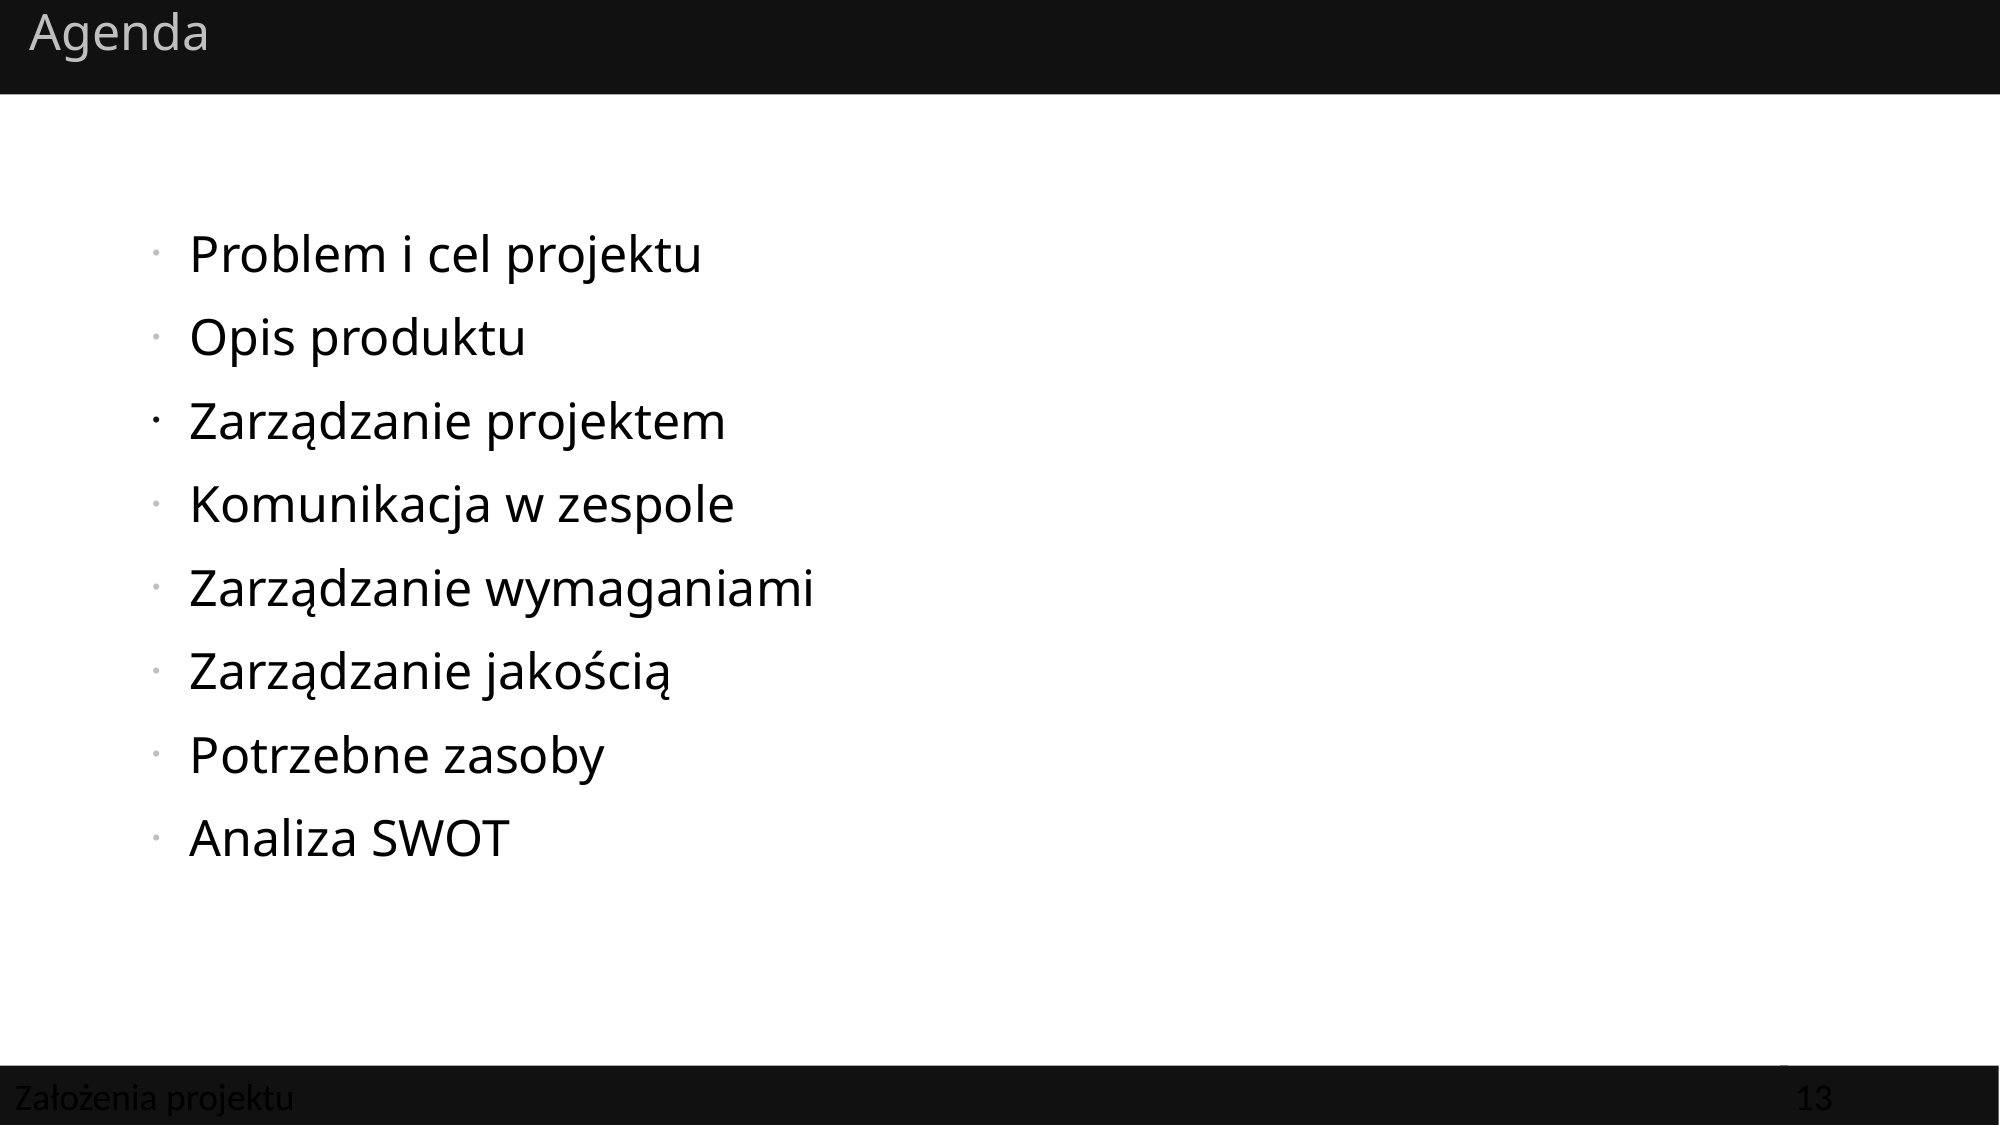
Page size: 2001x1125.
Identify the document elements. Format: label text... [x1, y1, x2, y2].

footer Założenia projektu [0, 1065, 1780, 1125]
list Problem i cel projektu Opis produktu Zarządzanie projektem Komunikacja w zespole Zarządzanie wymaganiami Zarządzanie jakością Potrzebne zasoby Analiza SWOT [137, 221, 1167, 925]
title Agenda [0, 0, 2000, 95]
slide_number <number> [1780, 1065, 1999, 1125]
